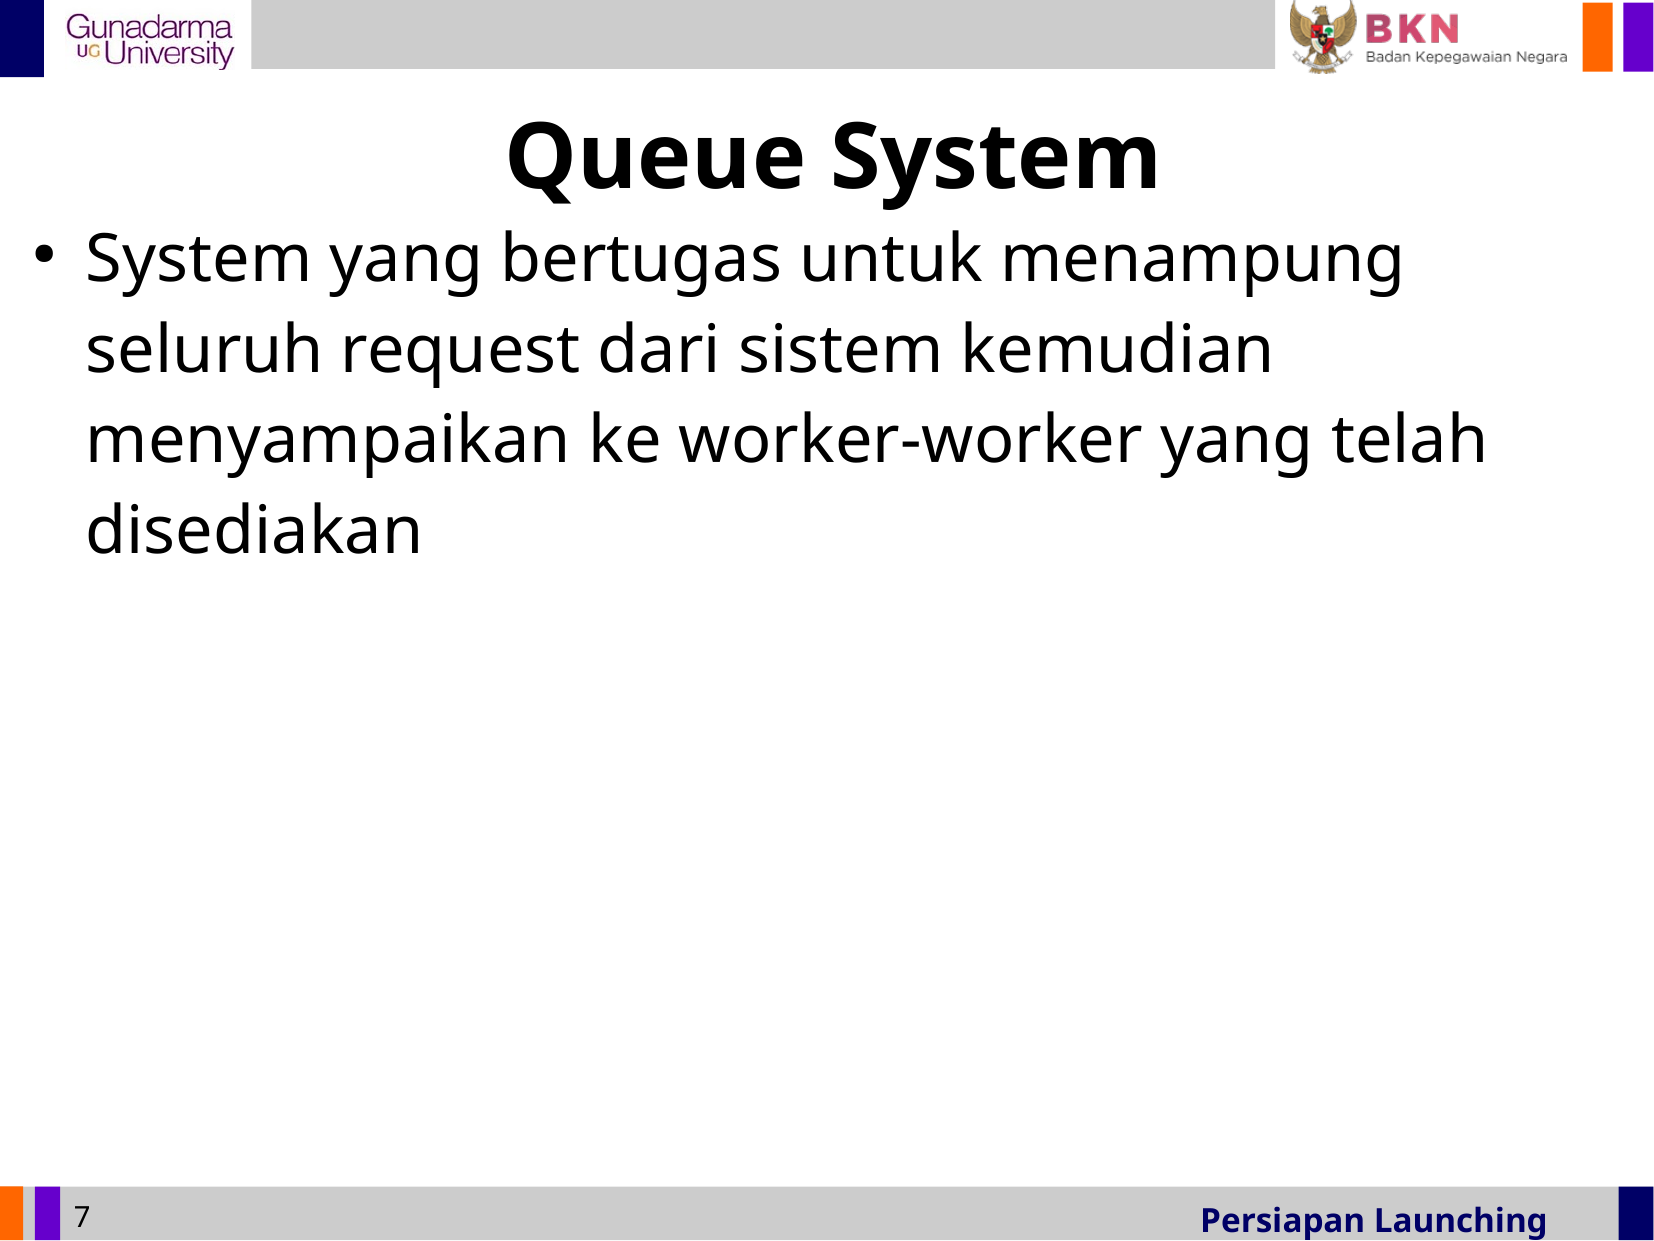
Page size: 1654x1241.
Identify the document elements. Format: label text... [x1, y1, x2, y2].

title Queue System [77, 90, 1591, 210]
picture [65, 0, 235, 70]
picture [1290, 0, 1567, 74]
list System yang bertugas untuk menampung seluruh request dari sistem kemudian menyampaikan ke worker-worker yang telah disediakan [14, 210, 1630, 1176]
